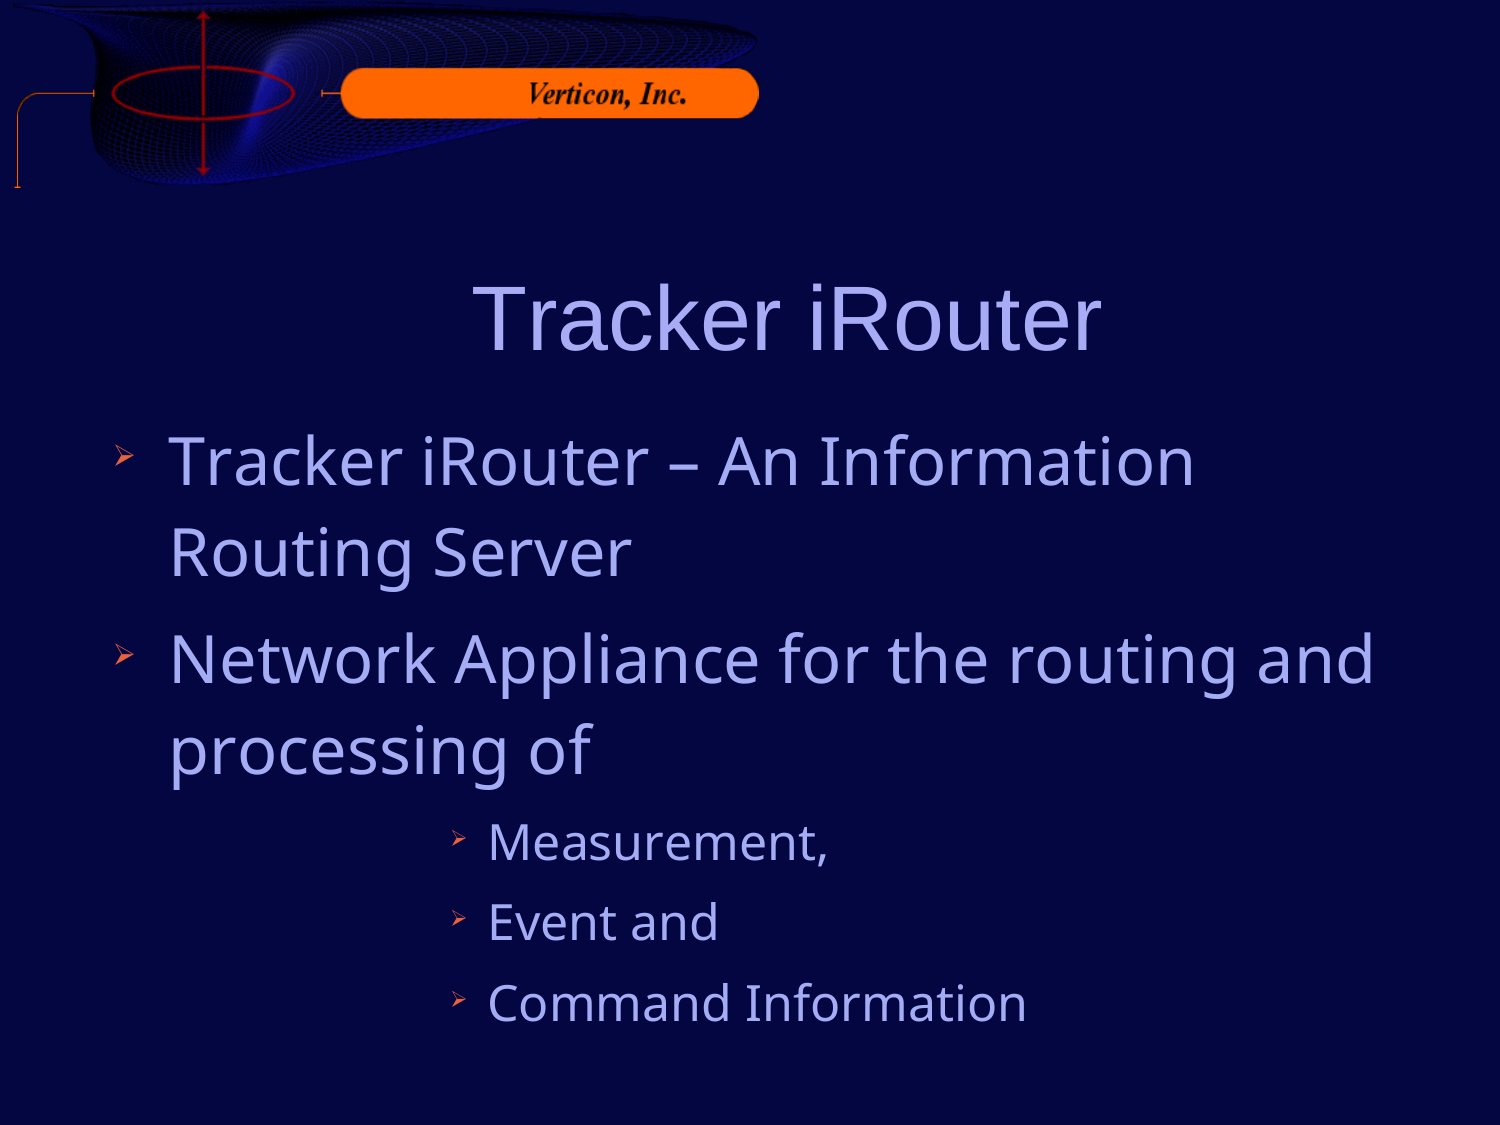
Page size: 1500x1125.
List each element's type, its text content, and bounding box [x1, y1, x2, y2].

list Tracker iRouter – An Information Routing Server Network Appliance for the routing and processing of Measurement, Event and Command Information [112, 414, 1426, 976]
title Tracker iRouter [112, 224, 1463, 413]
picture [8, 0, 759, 188]
